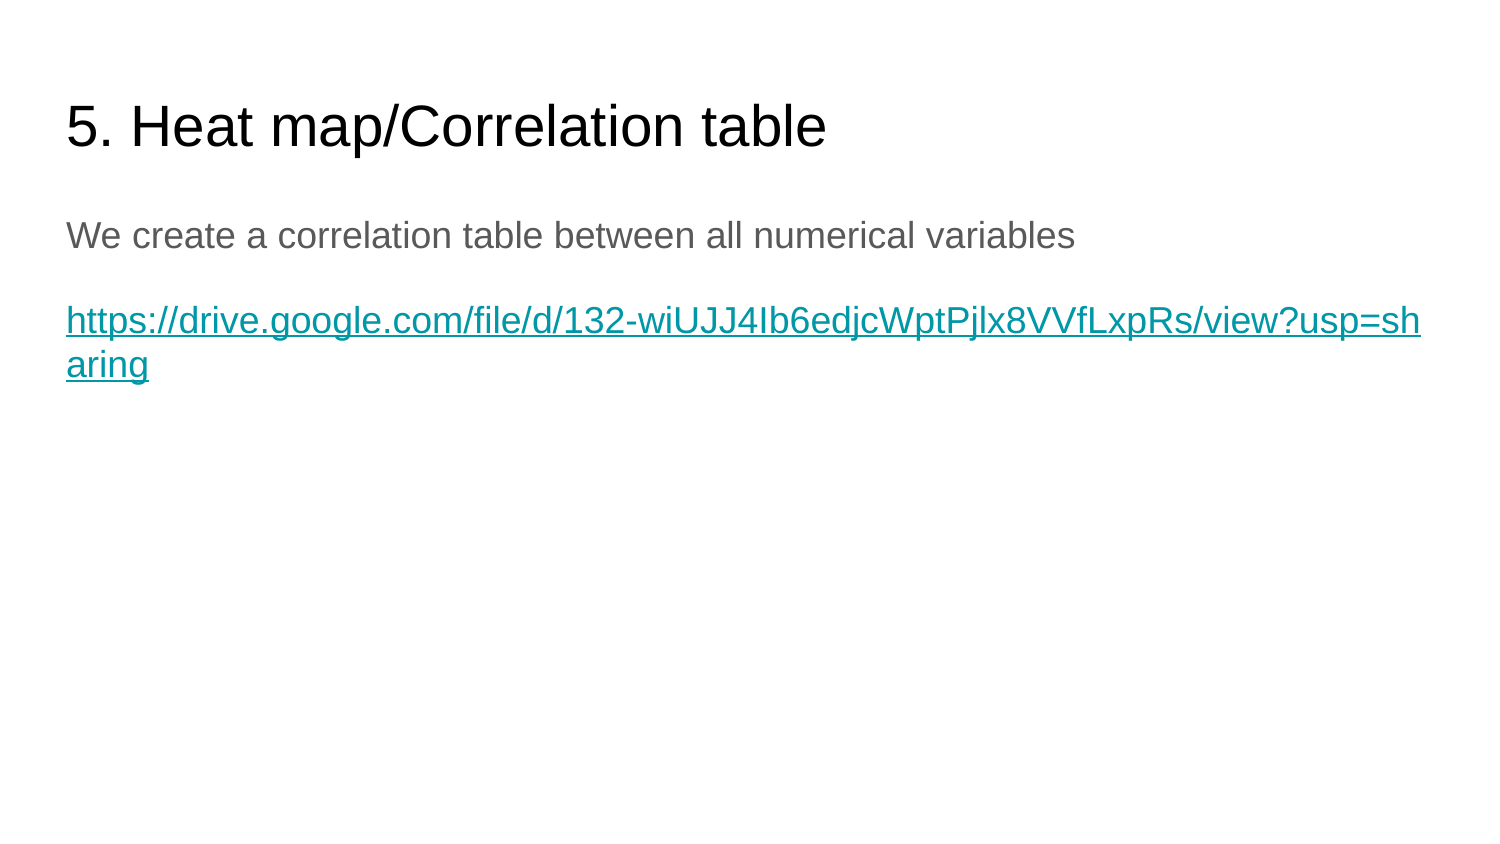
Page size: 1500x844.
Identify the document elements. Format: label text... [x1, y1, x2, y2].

list We create a correlation table between all numerical variables https://drive.google.com/file/d/132-wiUJJ4Ib6edjcWptPjlx8VVfLxpRs/view?usp=sharing [51, 189, 1449, 750]
title 5. Heat map/Correlation table [51, 72, 1449, 167]
